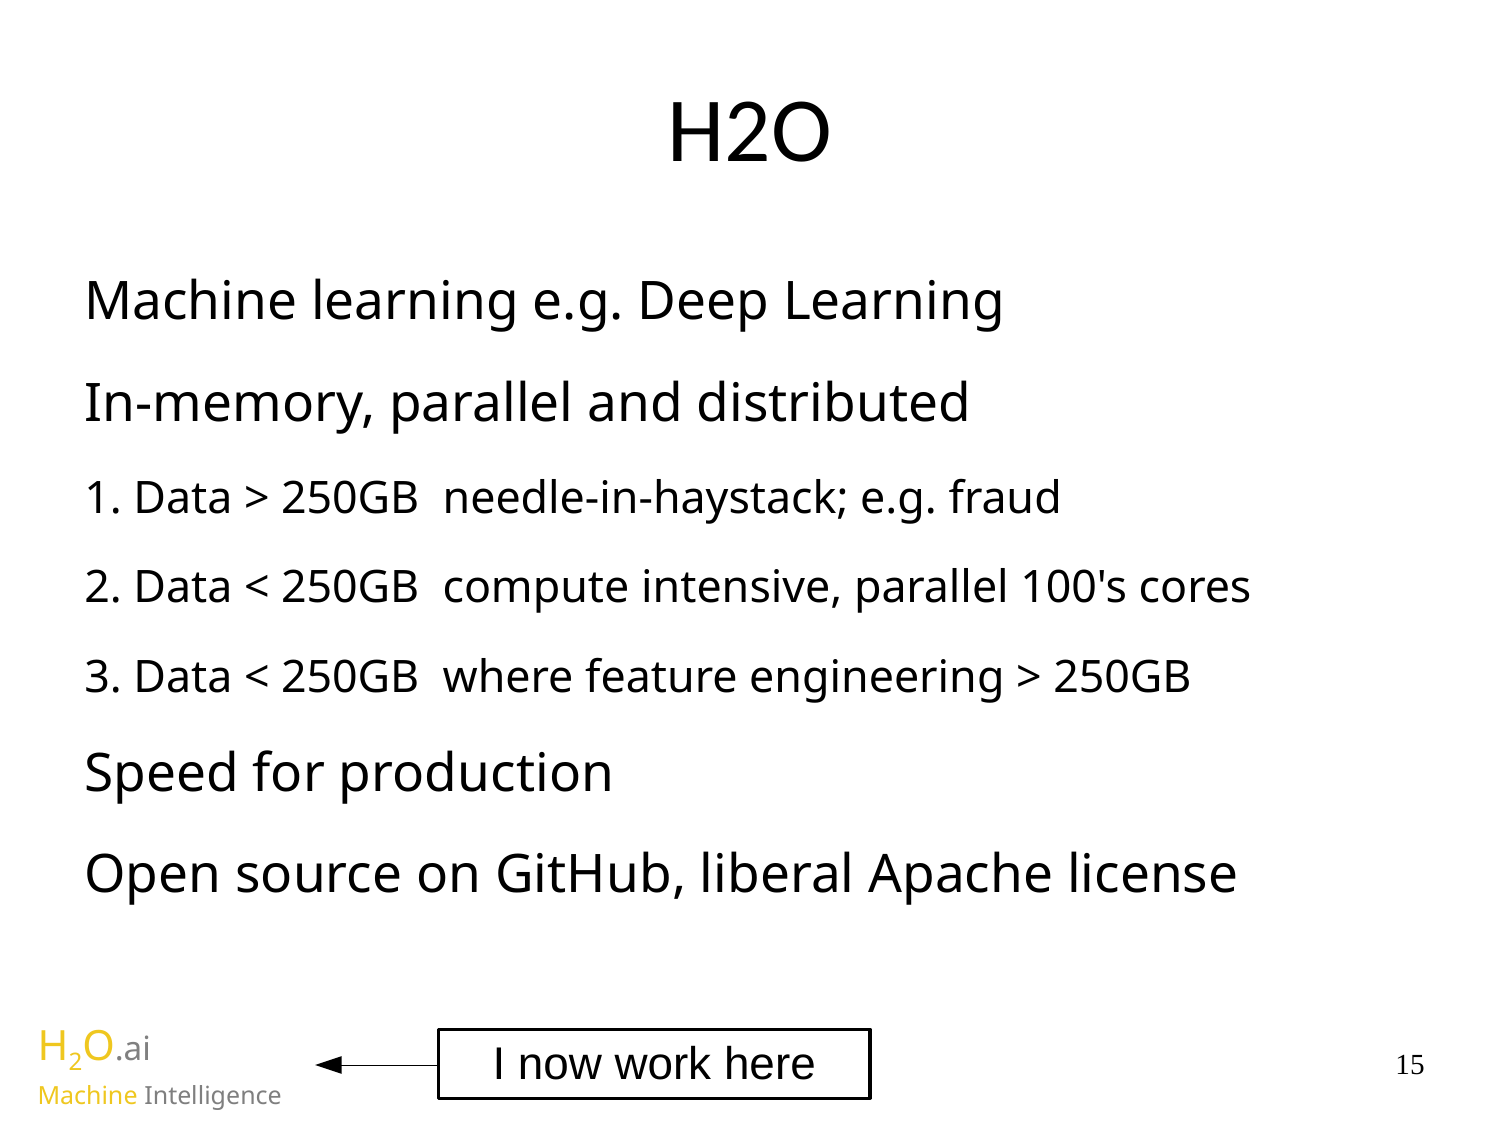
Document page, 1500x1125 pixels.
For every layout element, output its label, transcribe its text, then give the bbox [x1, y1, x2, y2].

list Machine learning e.g. Deep Learning In-memory, parallel and distributed 1. Data > 250GB needle-in-haystack; e.g. fraud 2. Data < 250GB compute intensive, parallel 100's cores 3. Data < 250GB where feature engineering > 250GB Speed for production Open source on GitHub, liberal Apache license [15, 262, 1486, 912]
title H2O [75, 15, 1425, 262]
text_box I now work here [438, 1029, 871, 1099]
